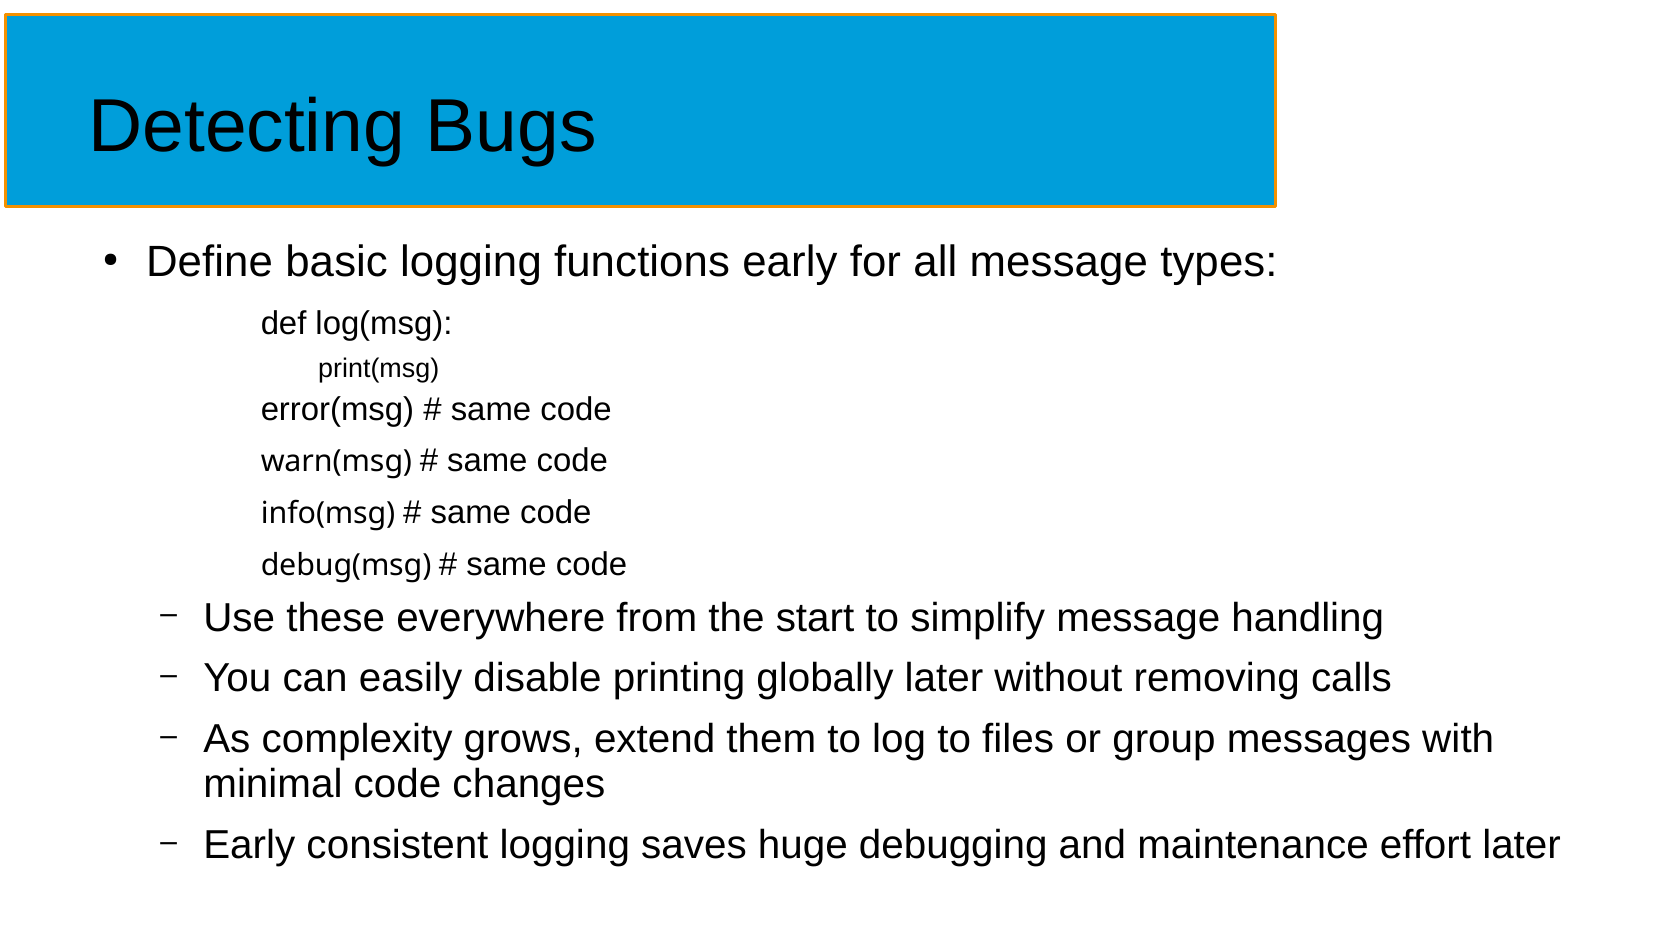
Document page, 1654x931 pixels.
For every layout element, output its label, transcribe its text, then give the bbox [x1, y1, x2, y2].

list Define basic logging functions early for all message types: def log(msg): print(msg) error(msg) # same code warn(msg) # same code info(msg) # same code debug(msg) # same code Use these everywhere from the start to simplify message handling You can easily disable printing globally later without removing calls As complexity grows, extend them to log to files or group messages with minimal code changes Early consistent logging saves huge debugging and maintenance effort later [88, 236, 1565, 886]
title Detecting Bugs [88, 44, 1565, 207]
